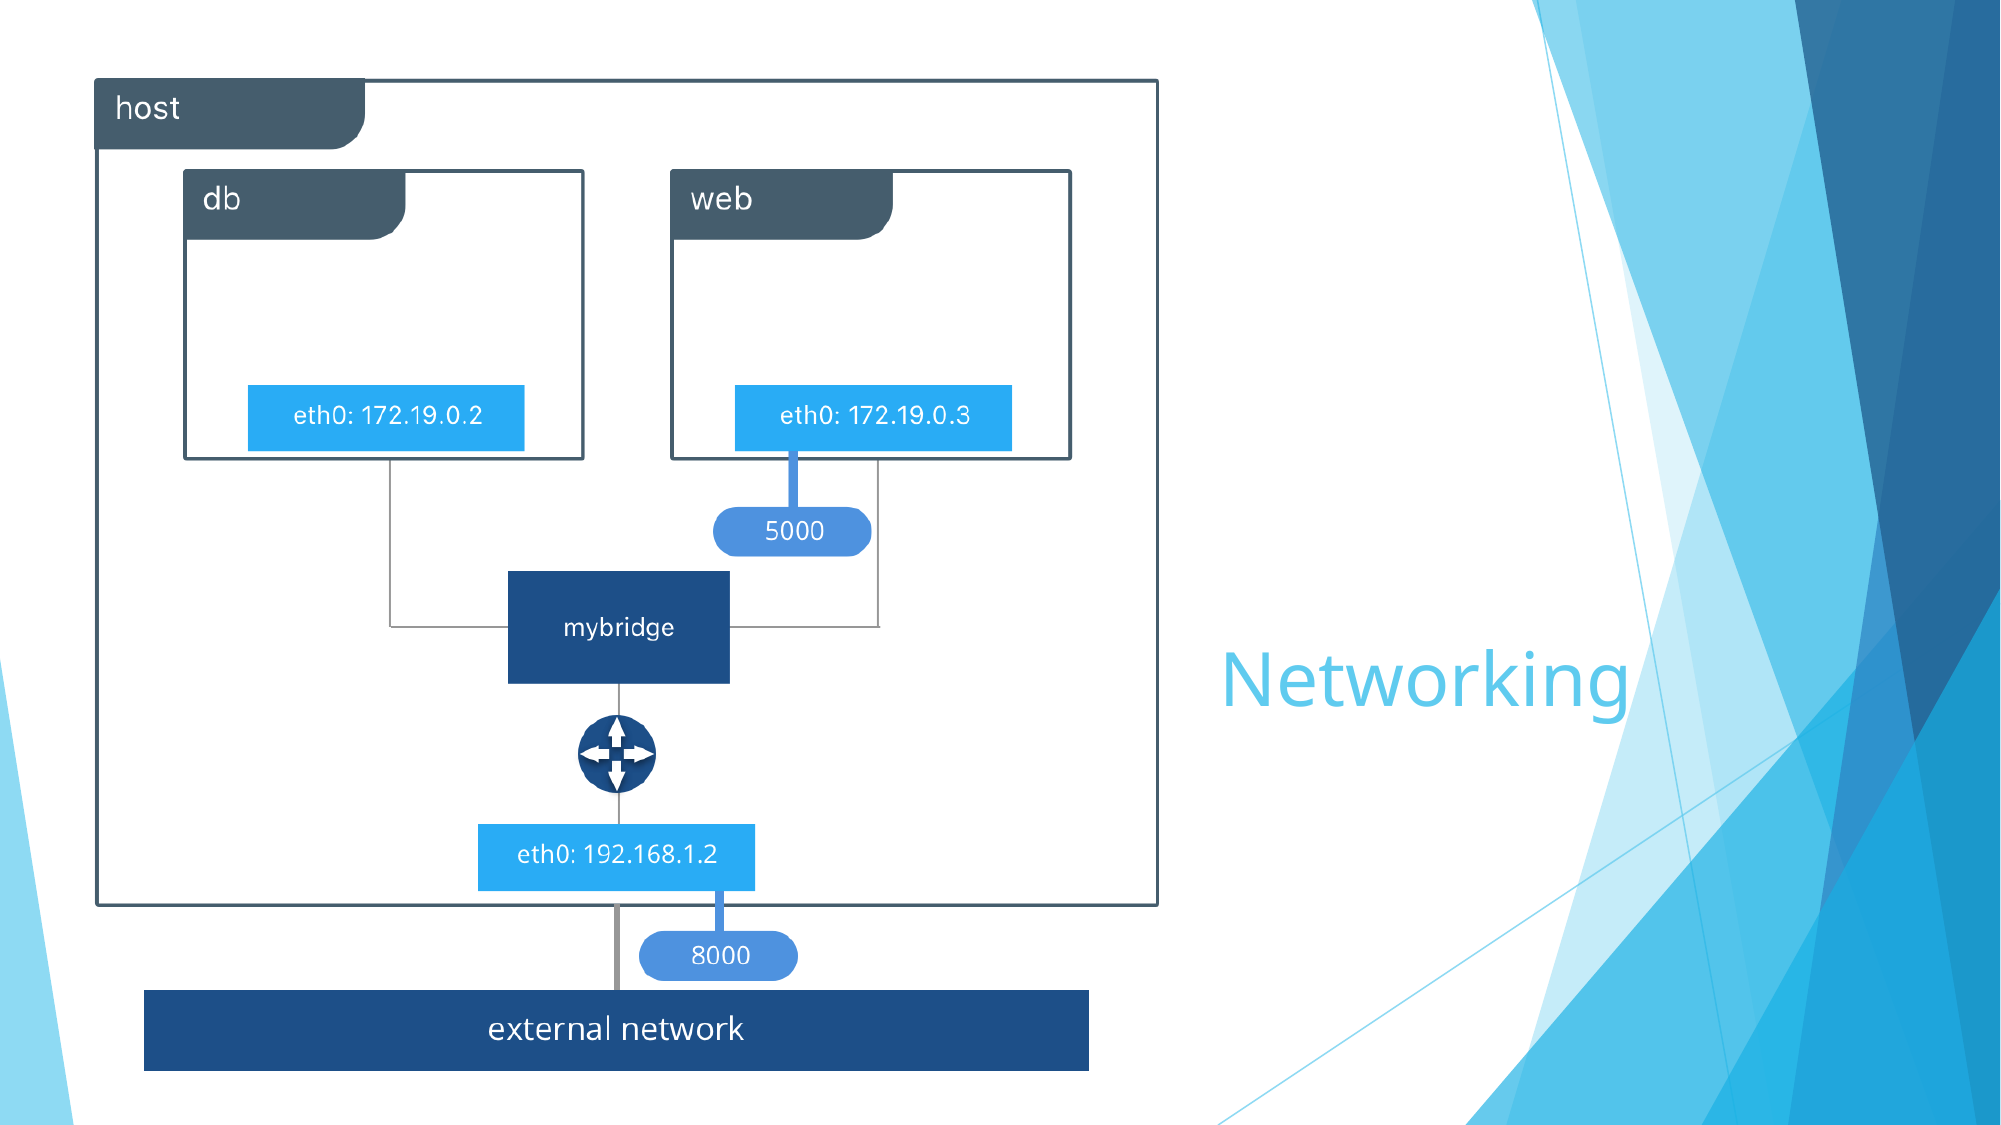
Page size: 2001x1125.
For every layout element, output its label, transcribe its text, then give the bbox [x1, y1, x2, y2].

title Networking [1204, 623, 1720, 841]
picture [94, 78, 1159, 1071]
